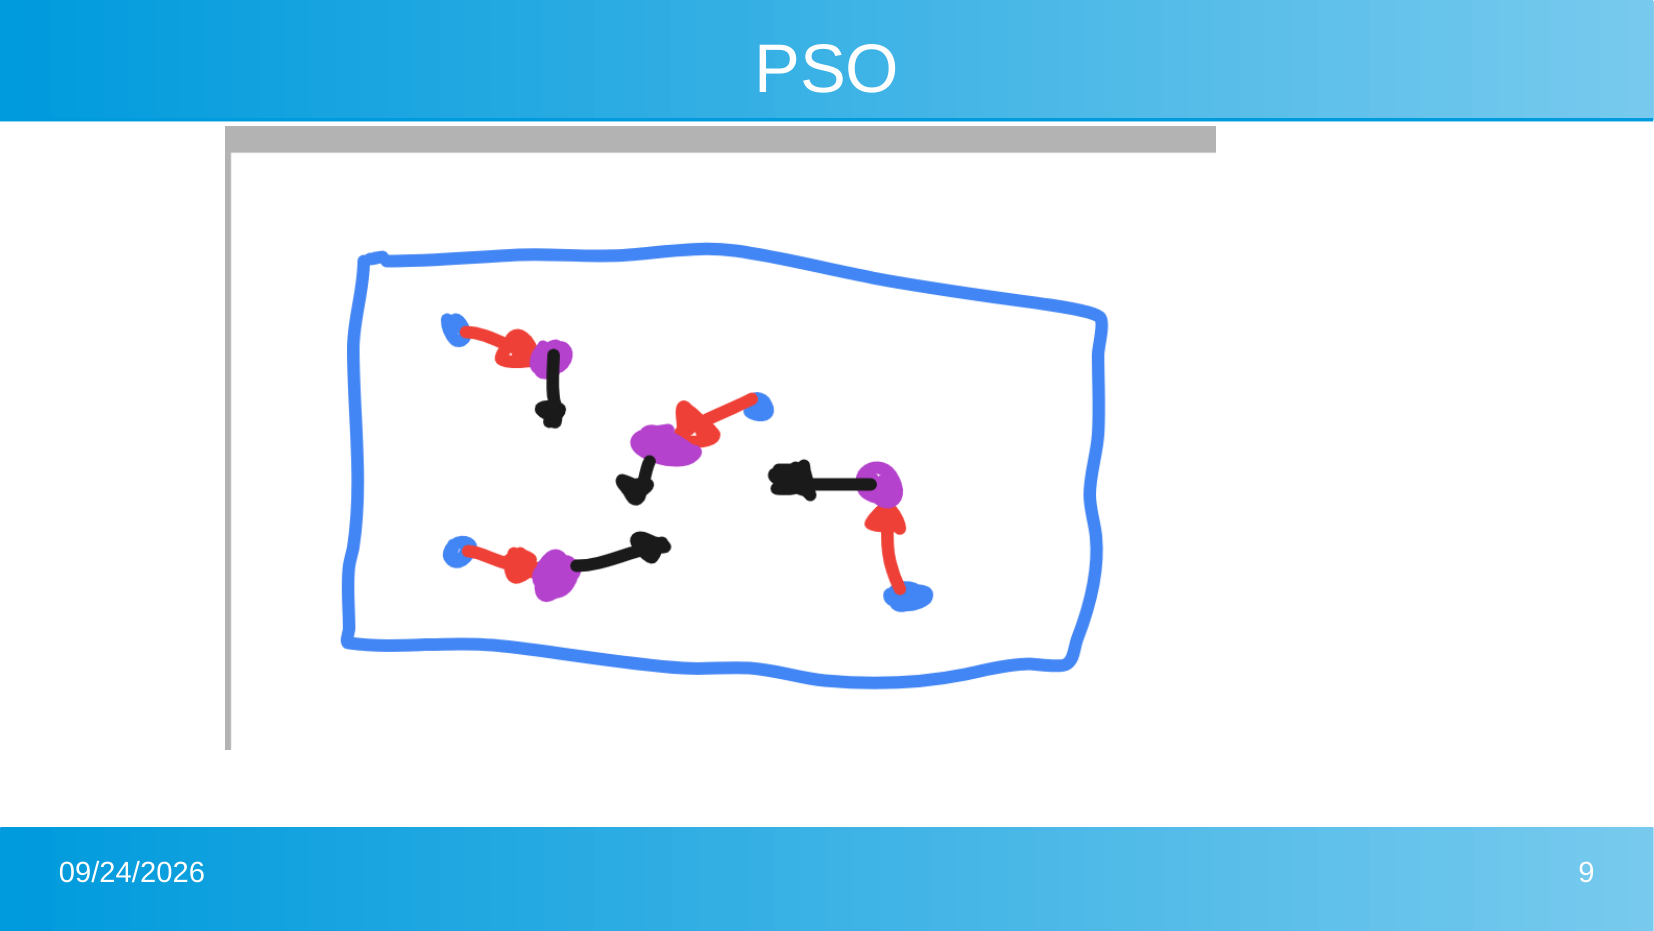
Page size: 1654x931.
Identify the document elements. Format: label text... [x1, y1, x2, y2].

title PSO [59, 29, 1595, 108]
picture [225, 126, 1216, 751]
